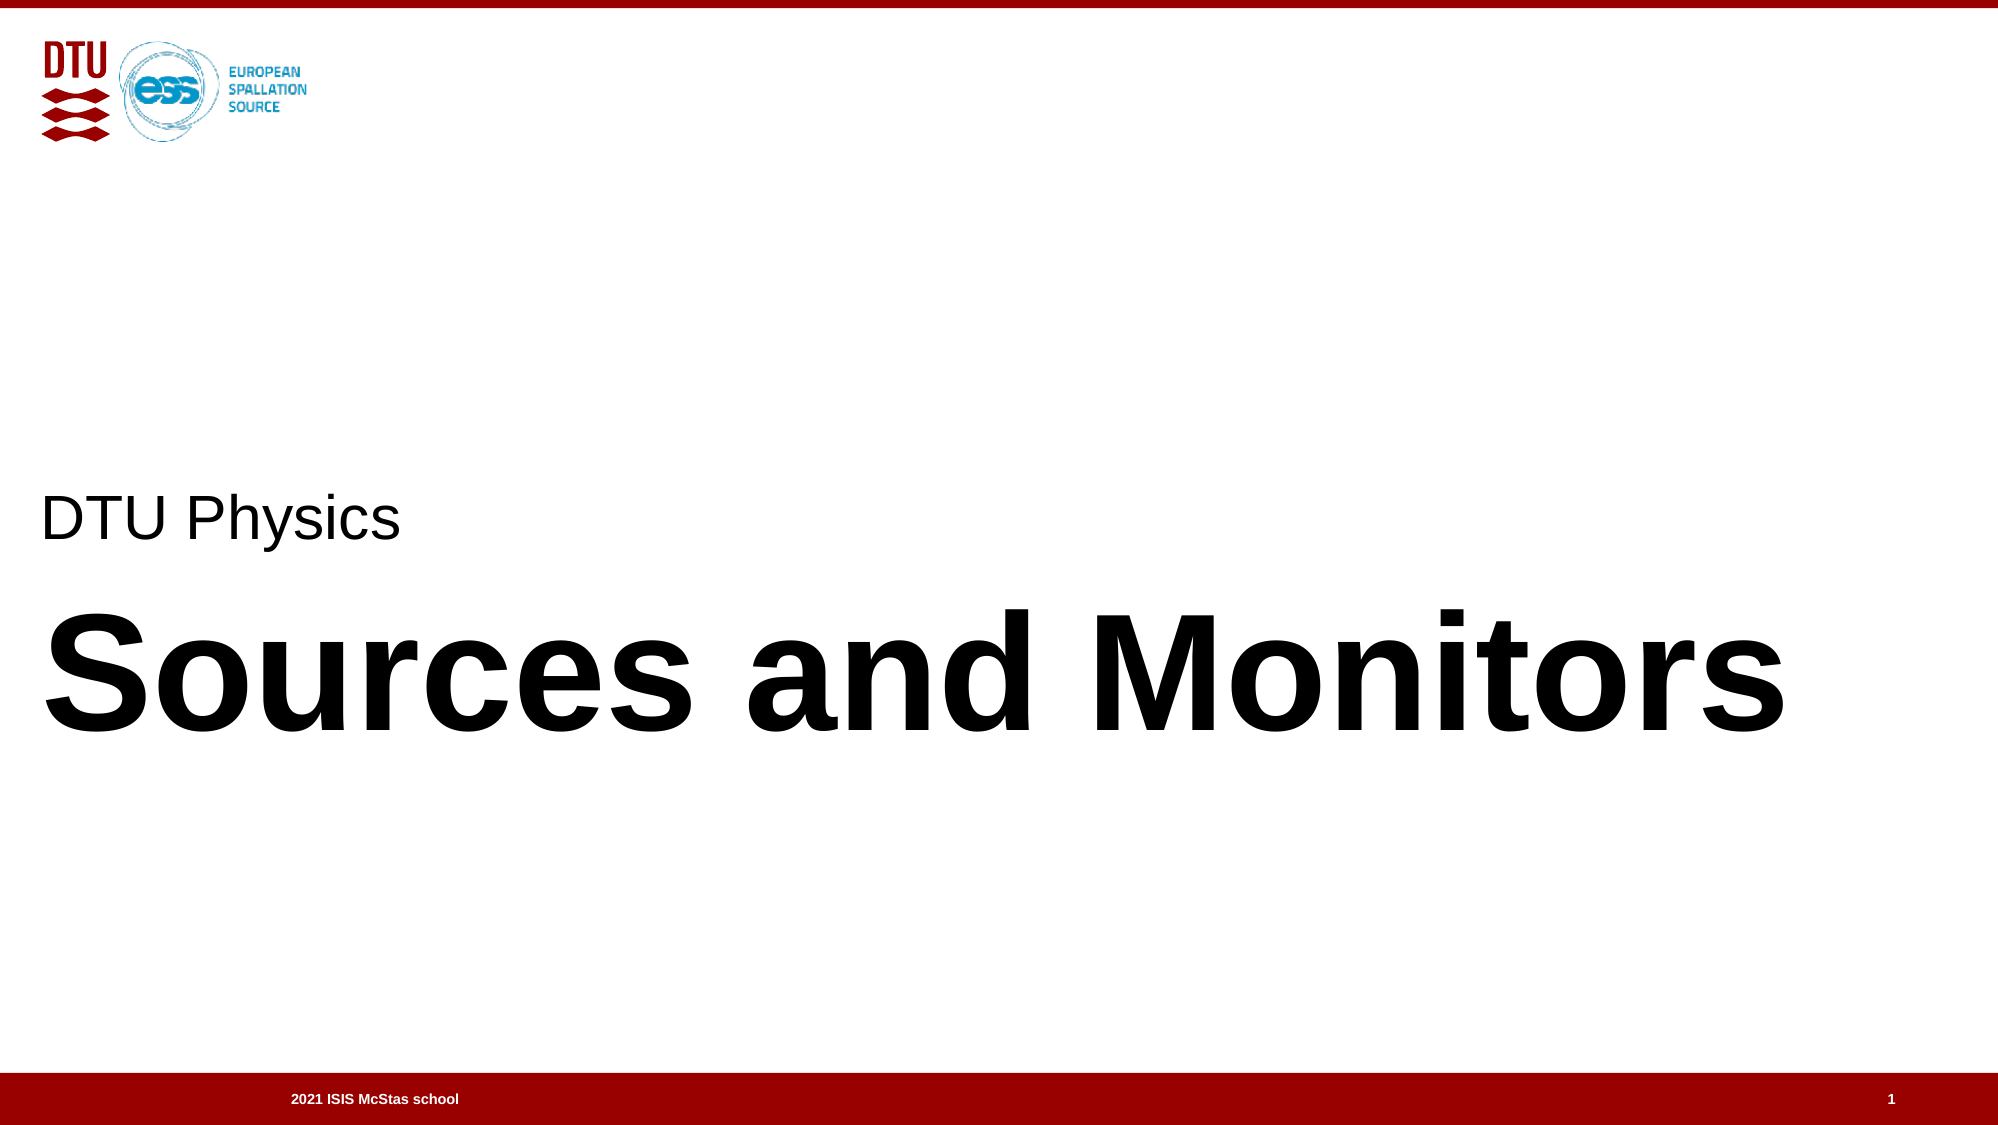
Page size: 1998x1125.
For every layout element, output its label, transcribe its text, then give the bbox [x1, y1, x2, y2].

slide_number <number> [1887, 1088, 1909, 1110]
title Sources and Monitors [40, 581, 1820, 1026]
picture [119, 41, 307, 142]
list DTU Physics [40, 279, 1819, 553]
